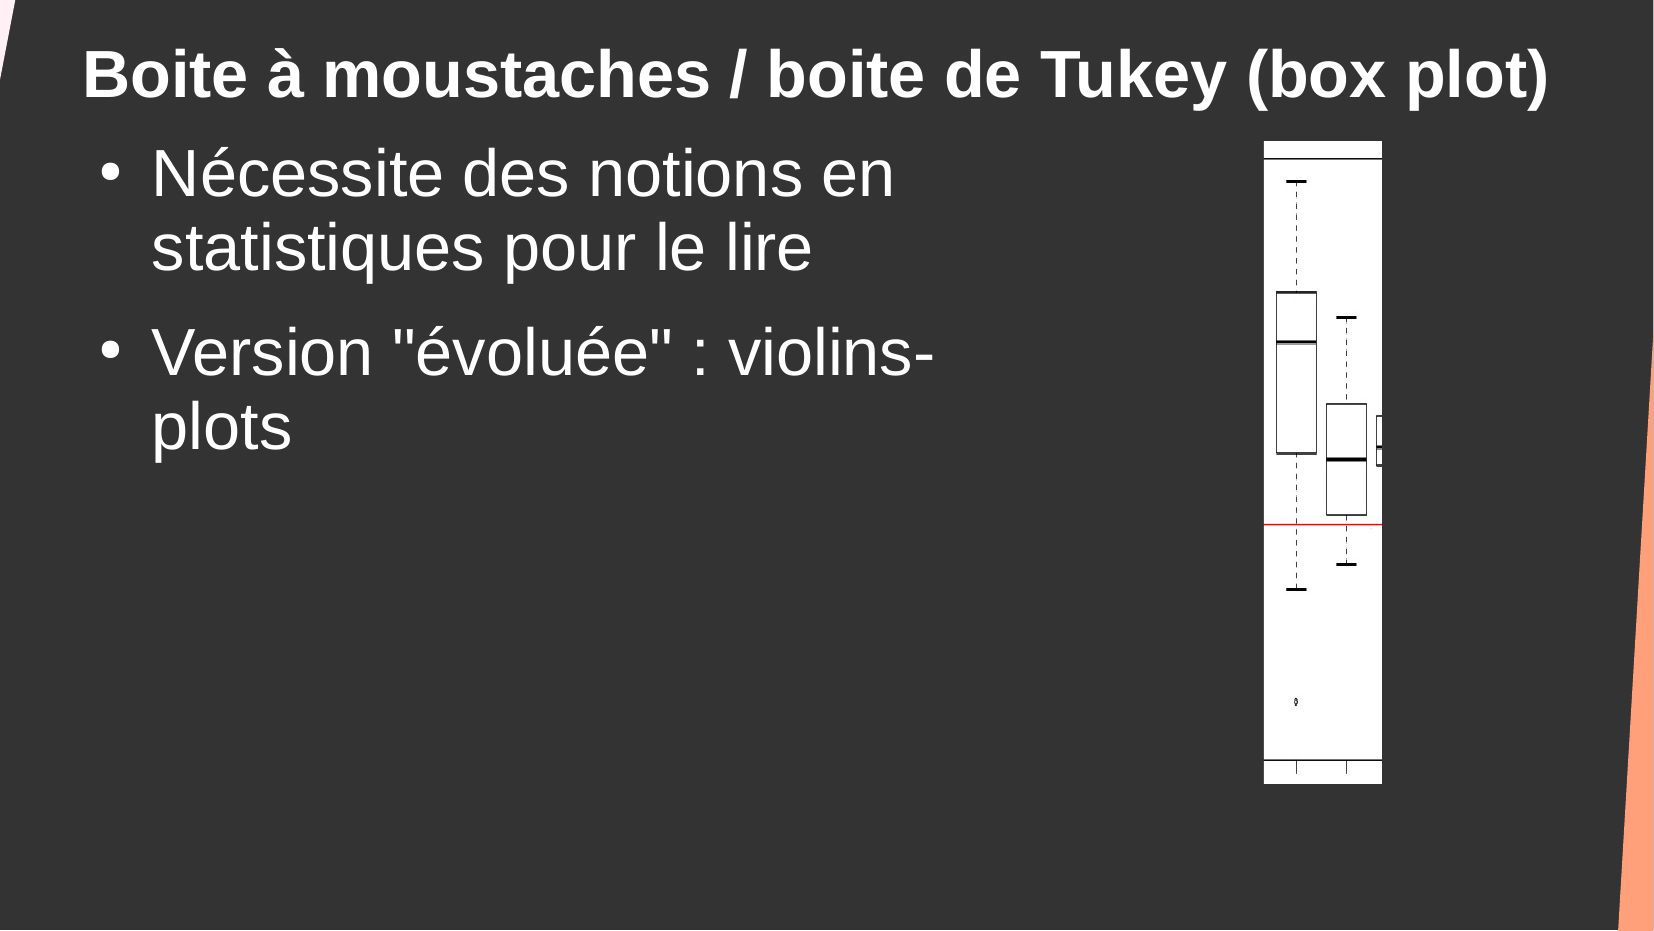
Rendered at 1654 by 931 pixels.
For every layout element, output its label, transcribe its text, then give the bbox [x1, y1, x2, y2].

text_box [0, 0, 16, 80]
list Nécessite des notions en statistiques pour le lire Version "évoluée" : violins-plots [80, 135, 957, 815]
picture [1263, 141, 1382, 784]
title Boite à moustaches / boite de Tukey (box plot) [82, 37, 1571, 115]
text_box [1618, 321, 1654, 931]
